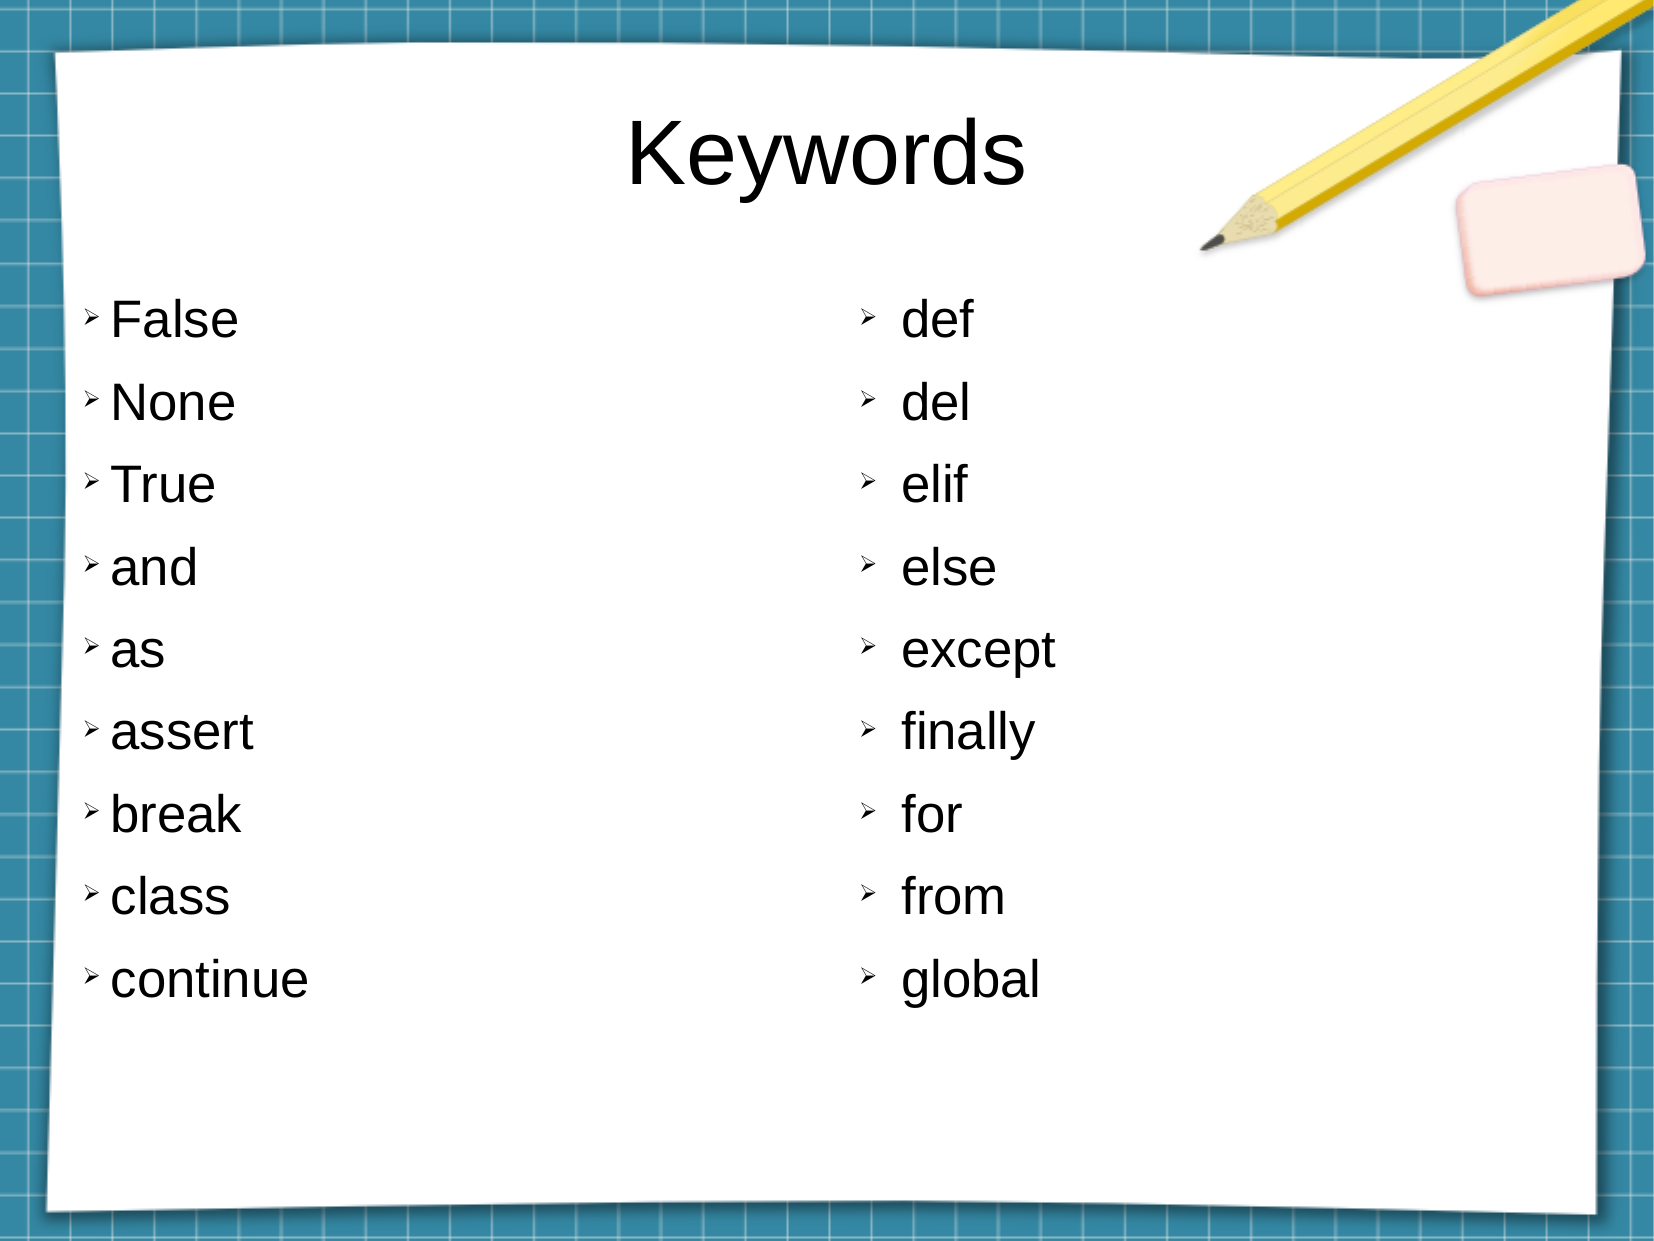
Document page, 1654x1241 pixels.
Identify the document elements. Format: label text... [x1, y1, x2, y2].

list def del elif else except finally for from global [845, 290, 1572, 1010]
picture [0, 0, 1654, 1241]
title Keywords [82, 49, 1571, 257]
list False None True and as assert break class continue [82, 290, 809, 1010]
